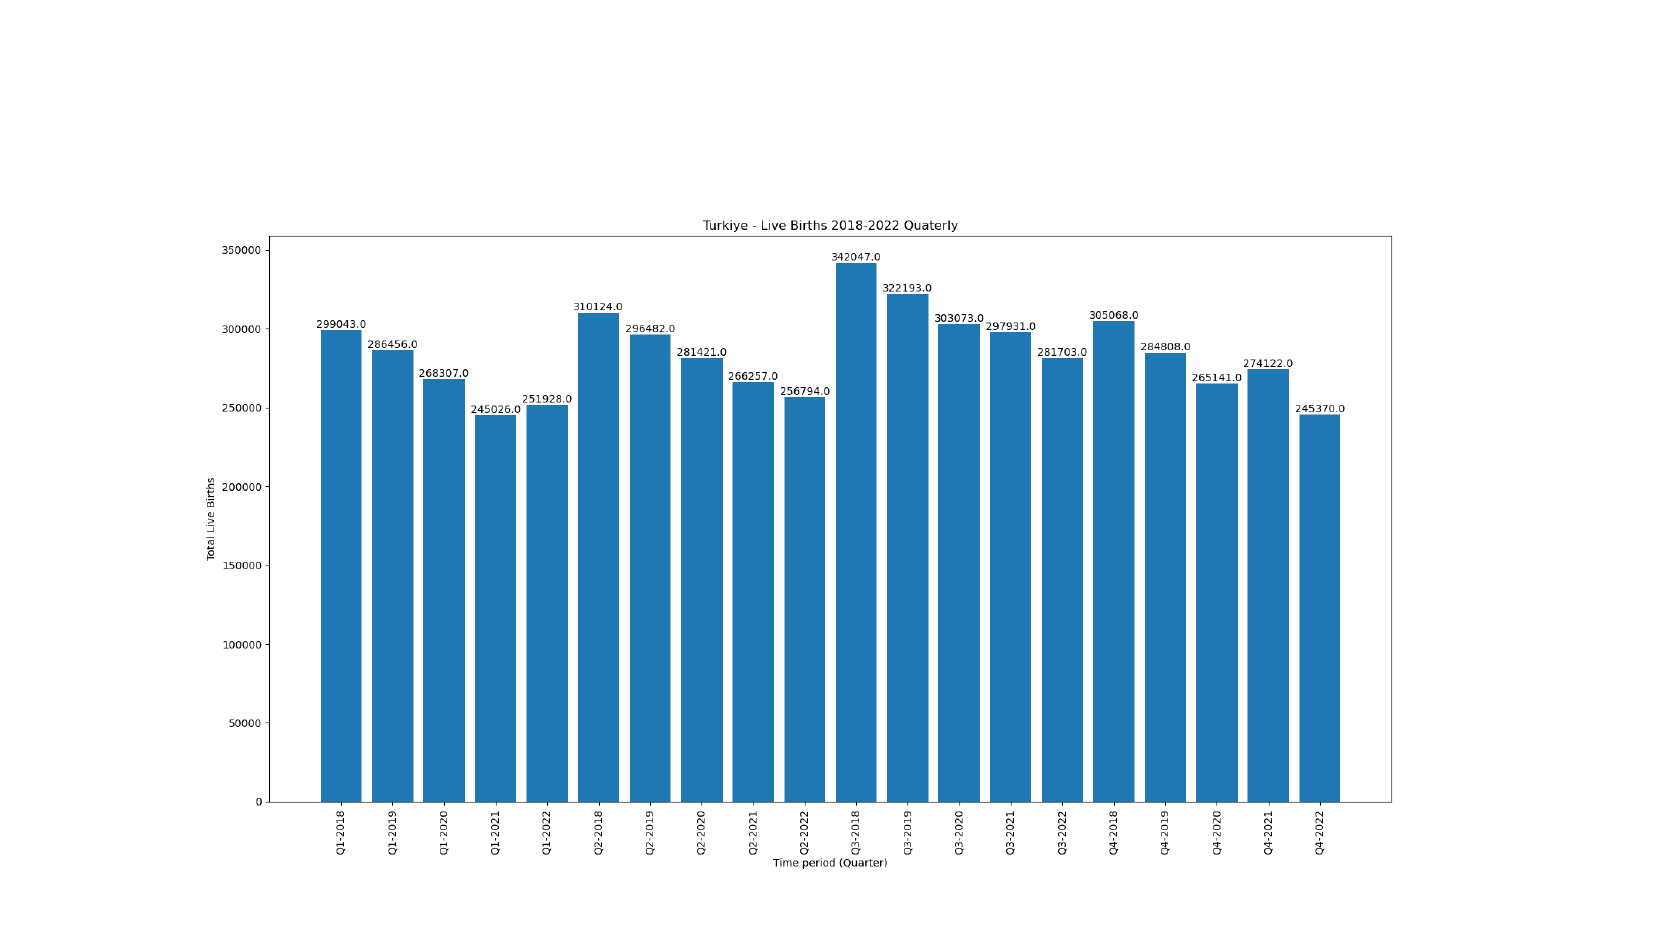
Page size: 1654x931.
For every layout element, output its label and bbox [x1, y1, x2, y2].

picture [88, 147, 1536, 882]
